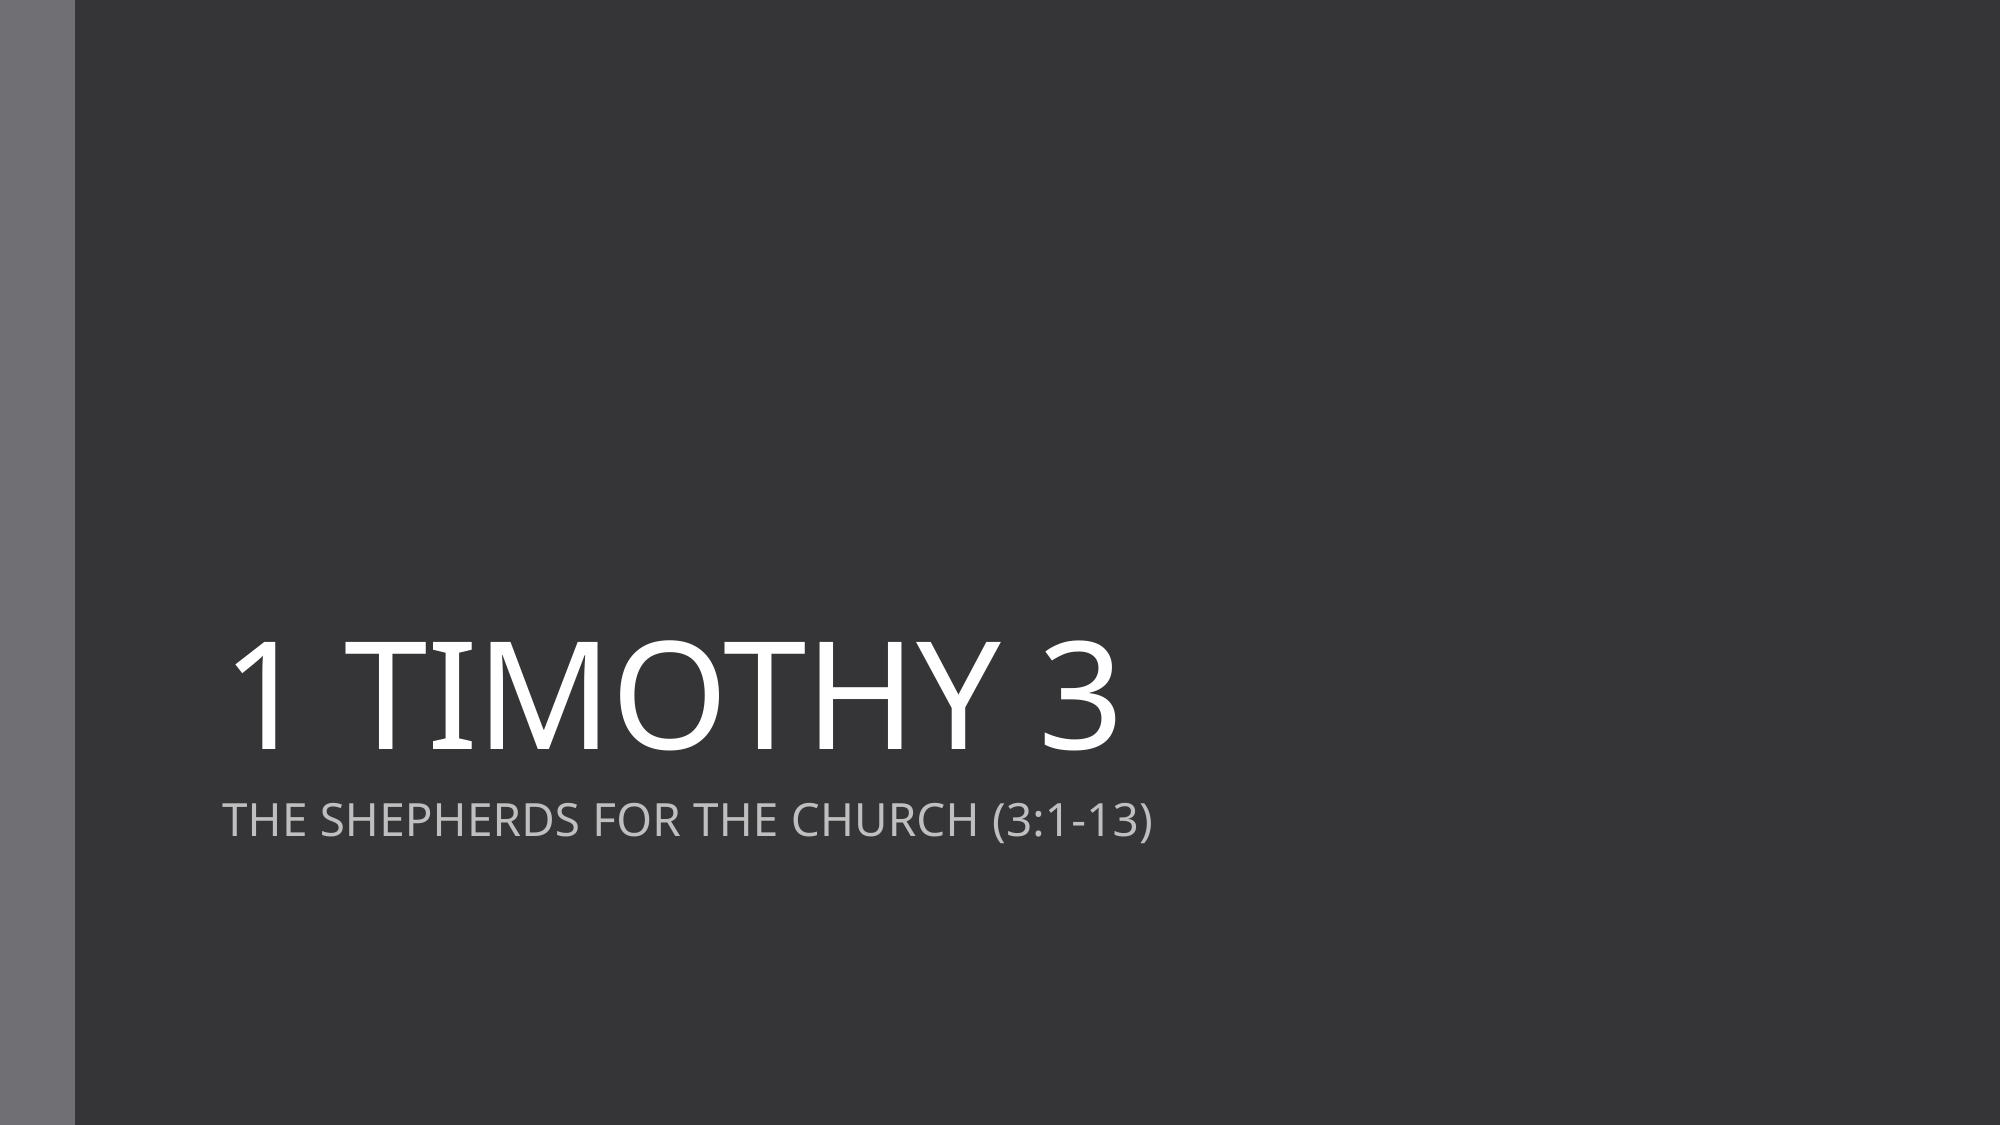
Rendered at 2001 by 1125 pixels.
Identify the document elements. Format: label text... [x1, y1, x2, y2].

subtitle THE SHEPHERDS FOR THE CHURCH (3:1-13) [206, 787, 1752, 1066]
title 1 TIMOTHY 3 [206, 124, 1752, 787]
